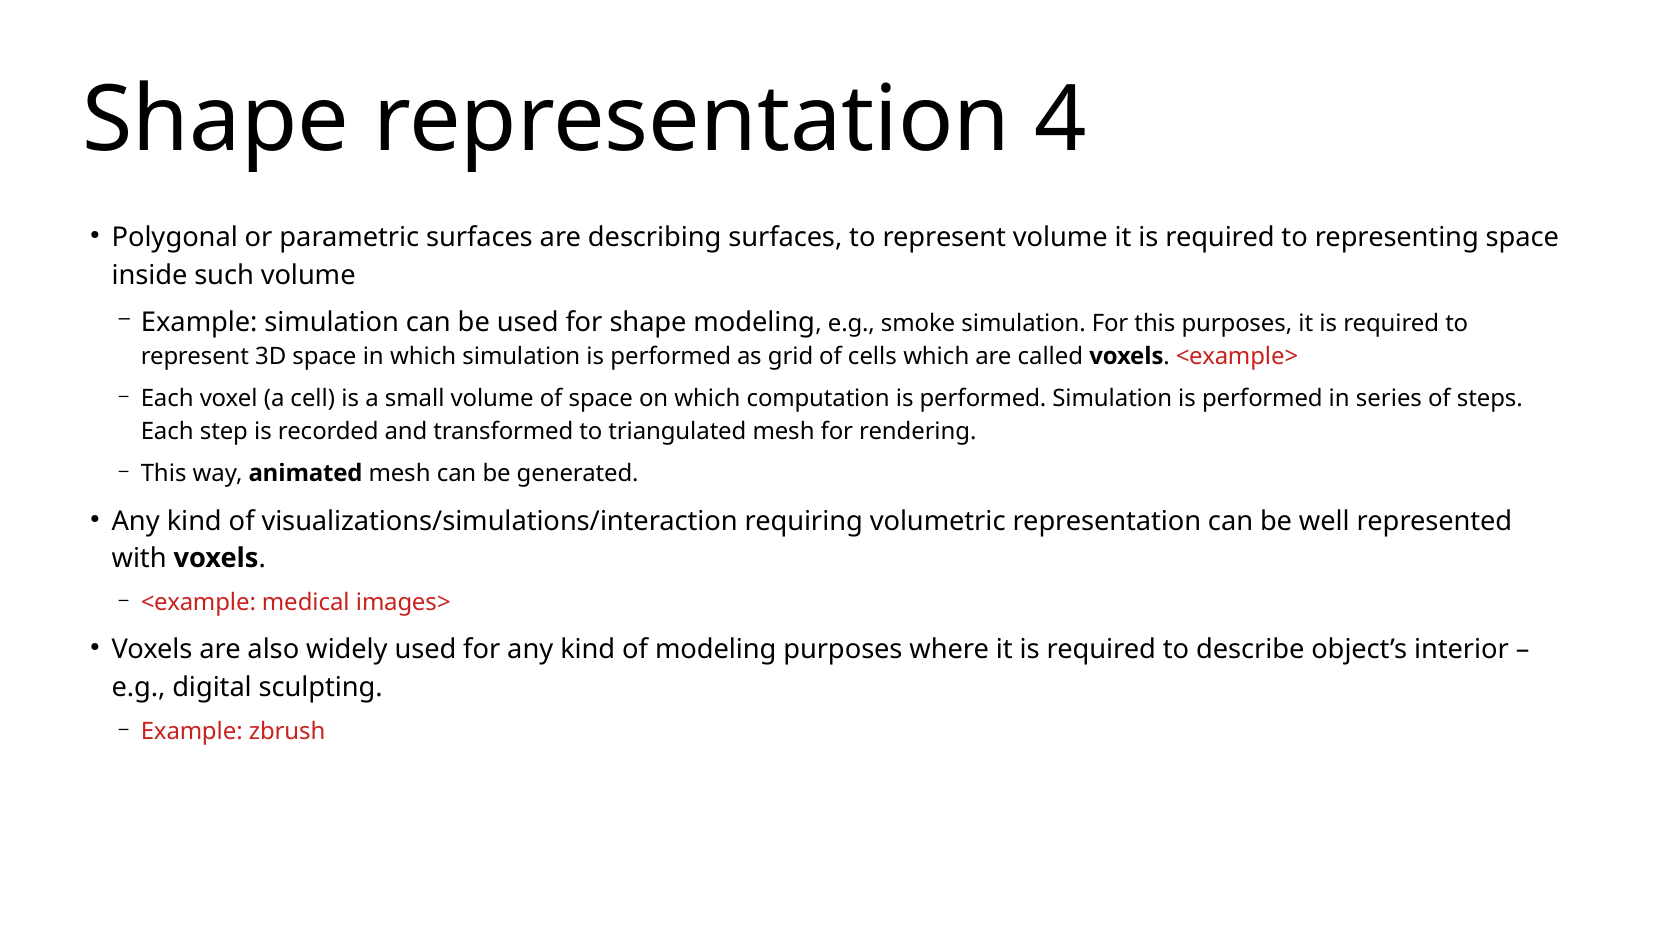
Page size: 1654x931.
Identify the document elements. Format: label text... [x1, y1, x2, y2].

title Shape representation 4 [82, 37, 1571, 193]
list Polygonal or parametric surfaces are describing surfaces, to represent volume it is required to representing space inside such volume Example: simulation can be used for shape modeling, e.g., smoke simulation. For this purposes, it is required to represent 3D space in which simulation is performed as grid of cells which are called voxels. <example> Each voxel (a cell) is a small volume of space on which computation is performed. Simulation is performed in series of steps. Each step is recorded and transformed to triangulated mesh for rendering. This way, animated mesh can be generated. Any kind of visualizations/simulations/interaction requiring volumetric representation can be well represented with voxels. <example: medical images> Voxels are also widely used for any kind of modeling purposes where it is required to describe object’s interior – e.g., digital sculpting. Example: zbrush [82, 217, 1571, 758]
